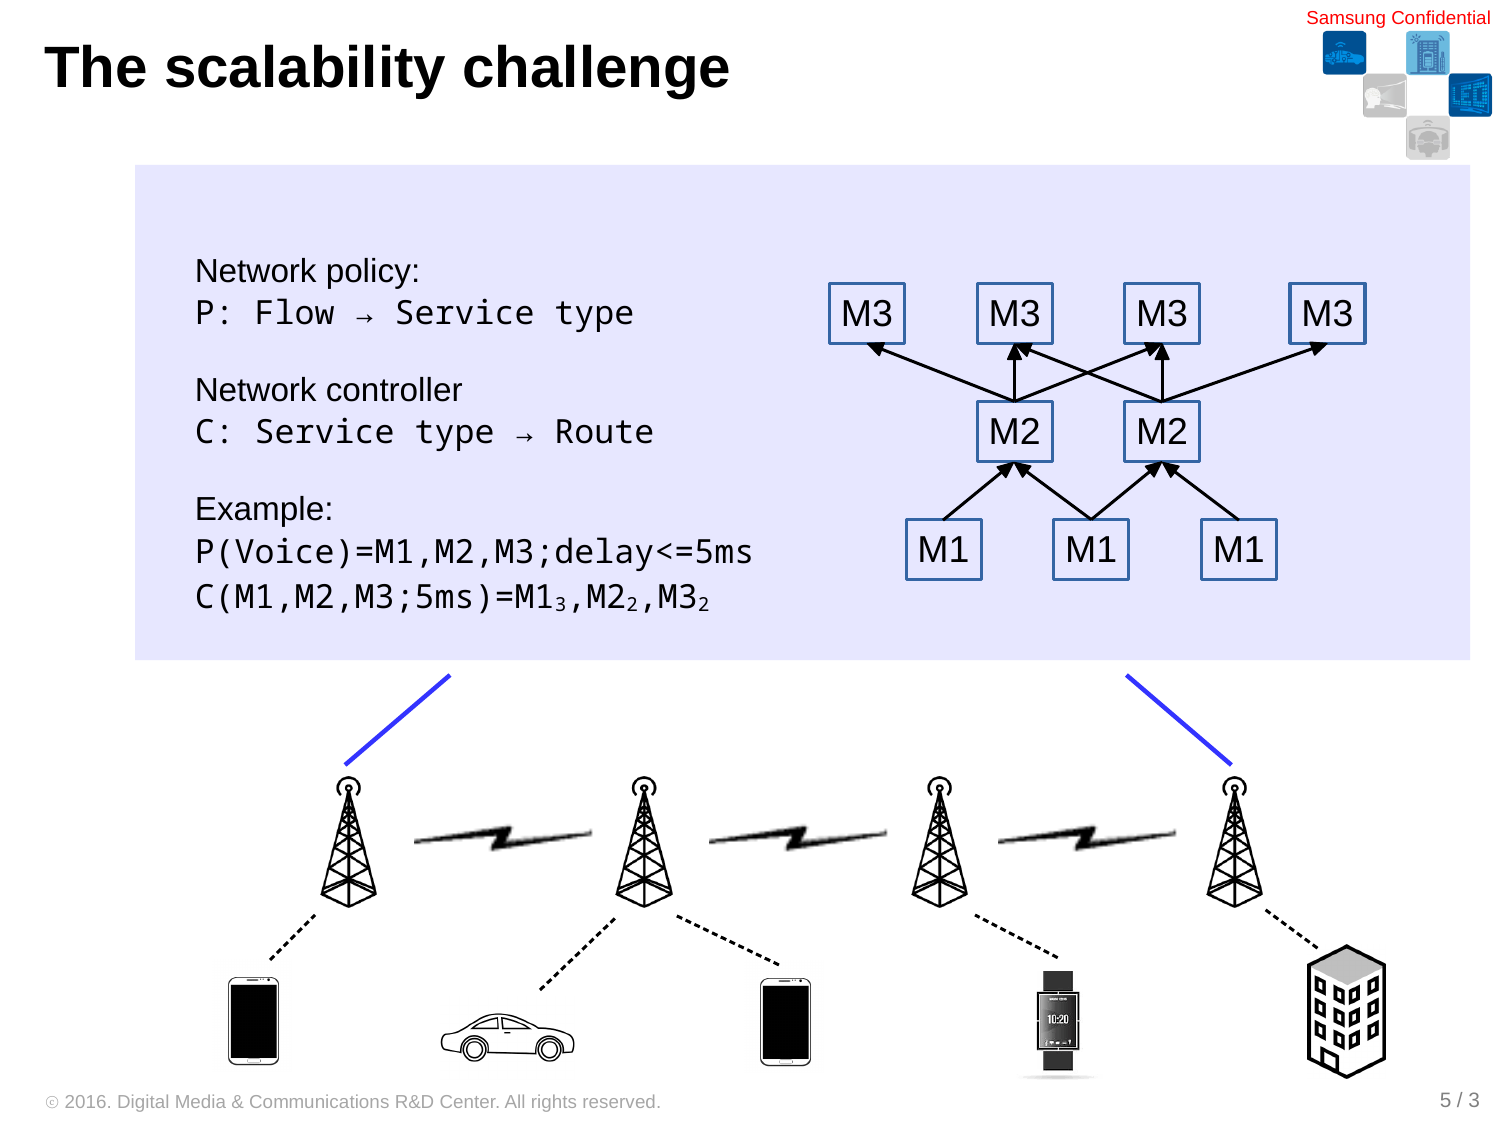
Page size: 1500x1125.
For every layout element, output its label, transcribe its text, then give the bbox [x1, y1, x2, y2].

picture [414, 820, 595, 859]
text_box M3 [829, 283, 905, 344]
slide_number <number> / 3 [1319, 1079, 1495, 1118]
text_box M1 [906, 519, 982, 580]
picture [440, 996, 575, 1081]
text_box M1 [1053, 519, 1129, 580]
picture [212, 959, 292, 1073]
text_box M2 [977, 401, 1053, 462]
text_box M3 [1290, 283, 1366, 344]
picture [744, 960, 824, 1073]
picture [1206, 776, 1263, 908]
text_box M3 [1124, 283, 1200, 344]
text_box [135, 164, 1471, 661]
picture [615, 776, 673, 908]
picture [998, 820, 1179, 860]
text_box M1 [1201, 519, 1277, 580]
picture [1011, 971, 1104, 1081]
picture [320, 776, 377, 908]
text_box Network policy: P: Flow → Service type Network controller C: Service type → Route Example: P(Voice)=M1,M2,M3;delay<=5ms C(M1,M2,M3;5ms)=M13,M22,M32 [180, 244, 770, 612]
text_box M2 [1124, 401, 1200, 462]
picture [1307, 944, 1386, 1079]
text_box M3 [977, 283, 1053, 344]
title The scalability challenge [29, 20, 1380, 108]
picture [1321, 30, 1493, 160]
picture [911, 776, 968, 908]
picture [709, 820, 890, 859]
